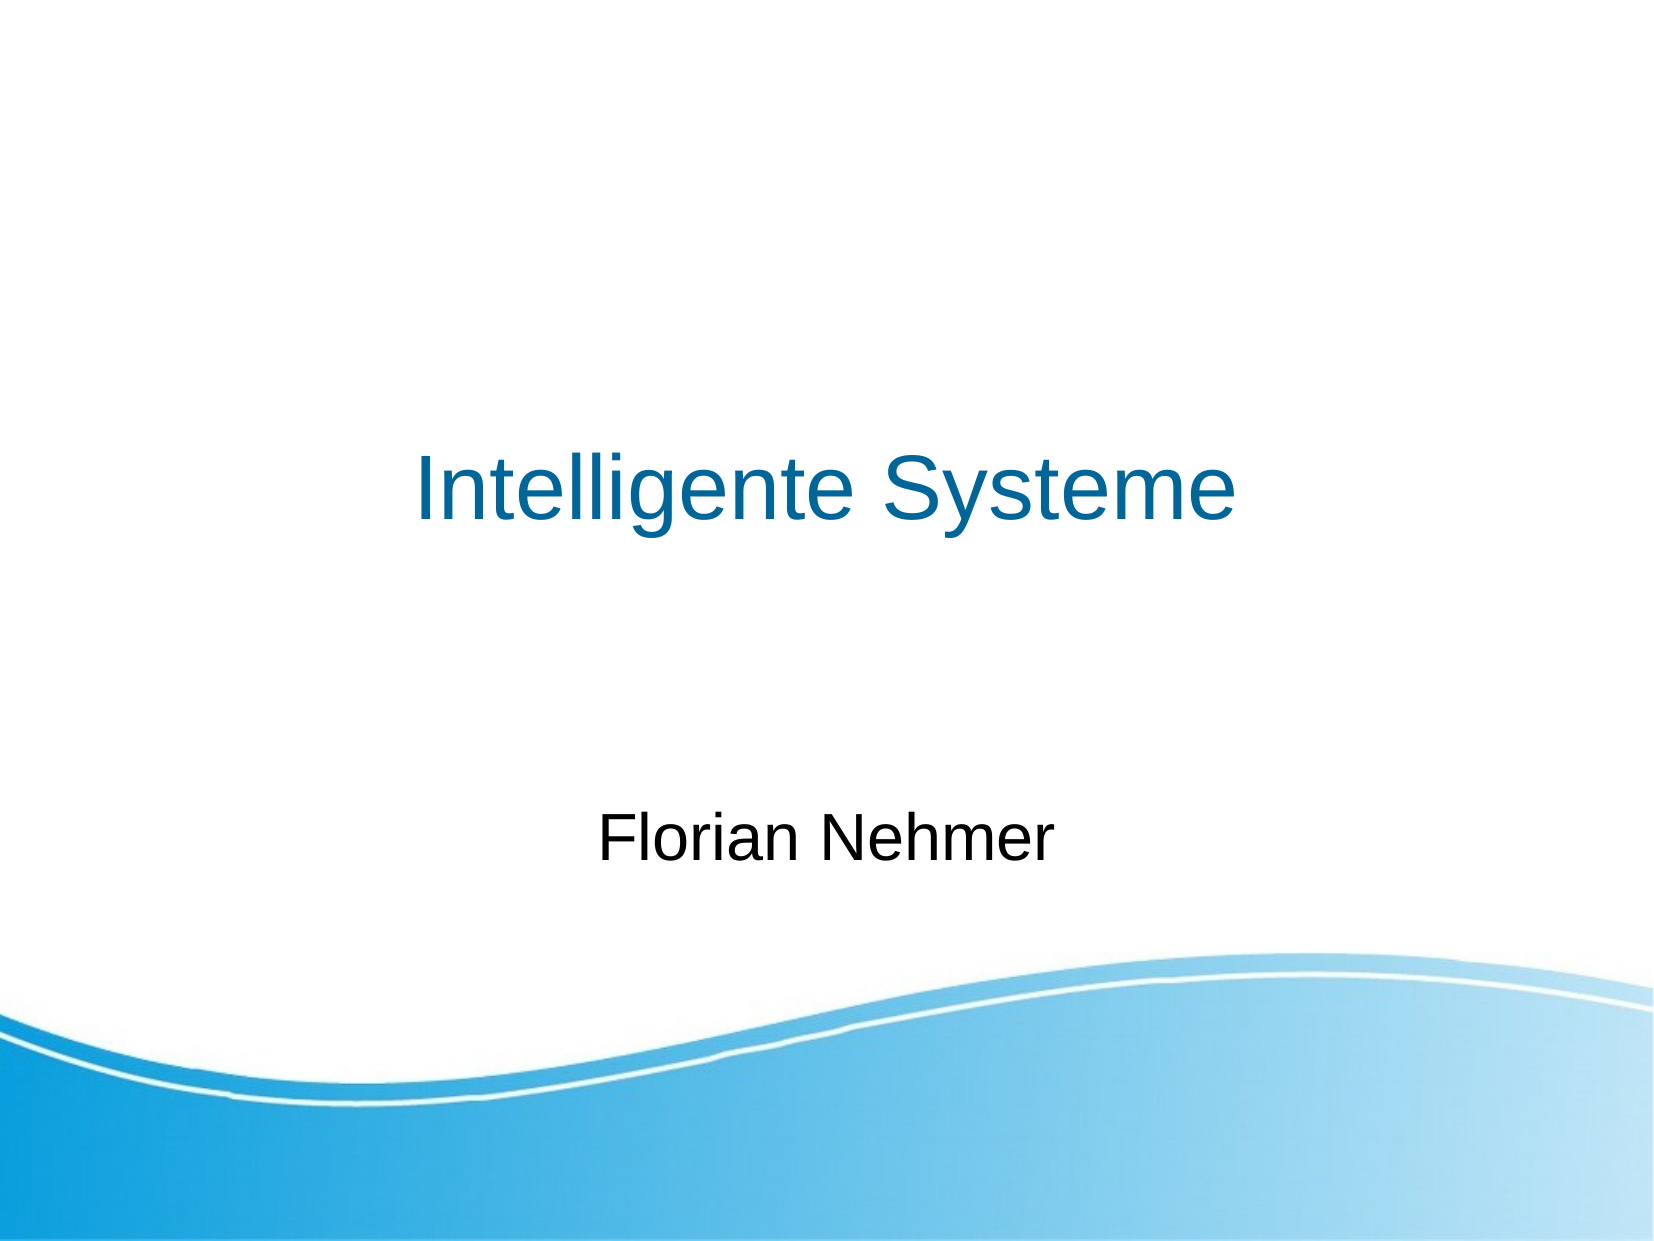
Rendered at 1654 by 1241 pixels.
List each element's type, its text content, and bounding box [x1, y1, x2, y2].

subtitle Florian Nehmer [82, 665, 1571, 1010]
title Intelligente Systeme [0, 384, 1654, 592]
picture [0, 952, 1654, 1241]
